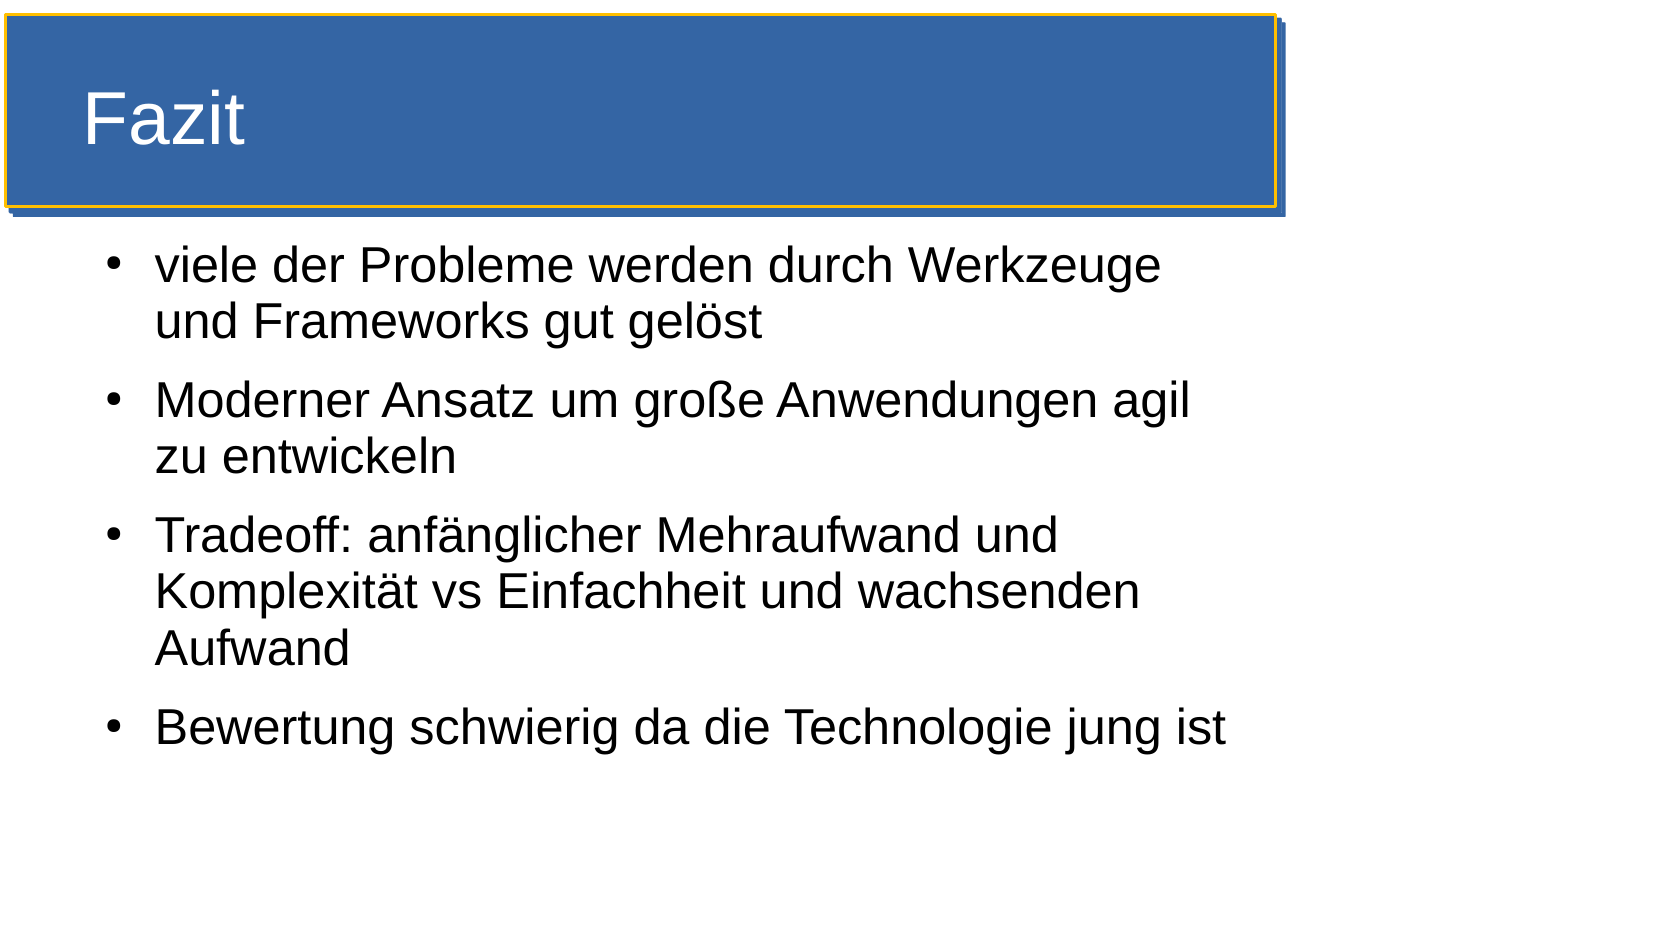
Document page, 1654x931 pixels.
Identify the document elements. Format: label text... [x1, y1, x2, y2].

list viele der Probleme werden durch Werkzeuge und Frameworks gut gelöst Moderner Ansatz um große Anwendungen agil zu entwickeln Tradeoff: anfänglicher Mehraufwand und Komplexität vs Einfachheit und wachsenden Aufwand Bewertung schwierig da die Technologie jung ist [88, 236, 1241, 798]
title Fazit [82, 44, 1235, 192]
